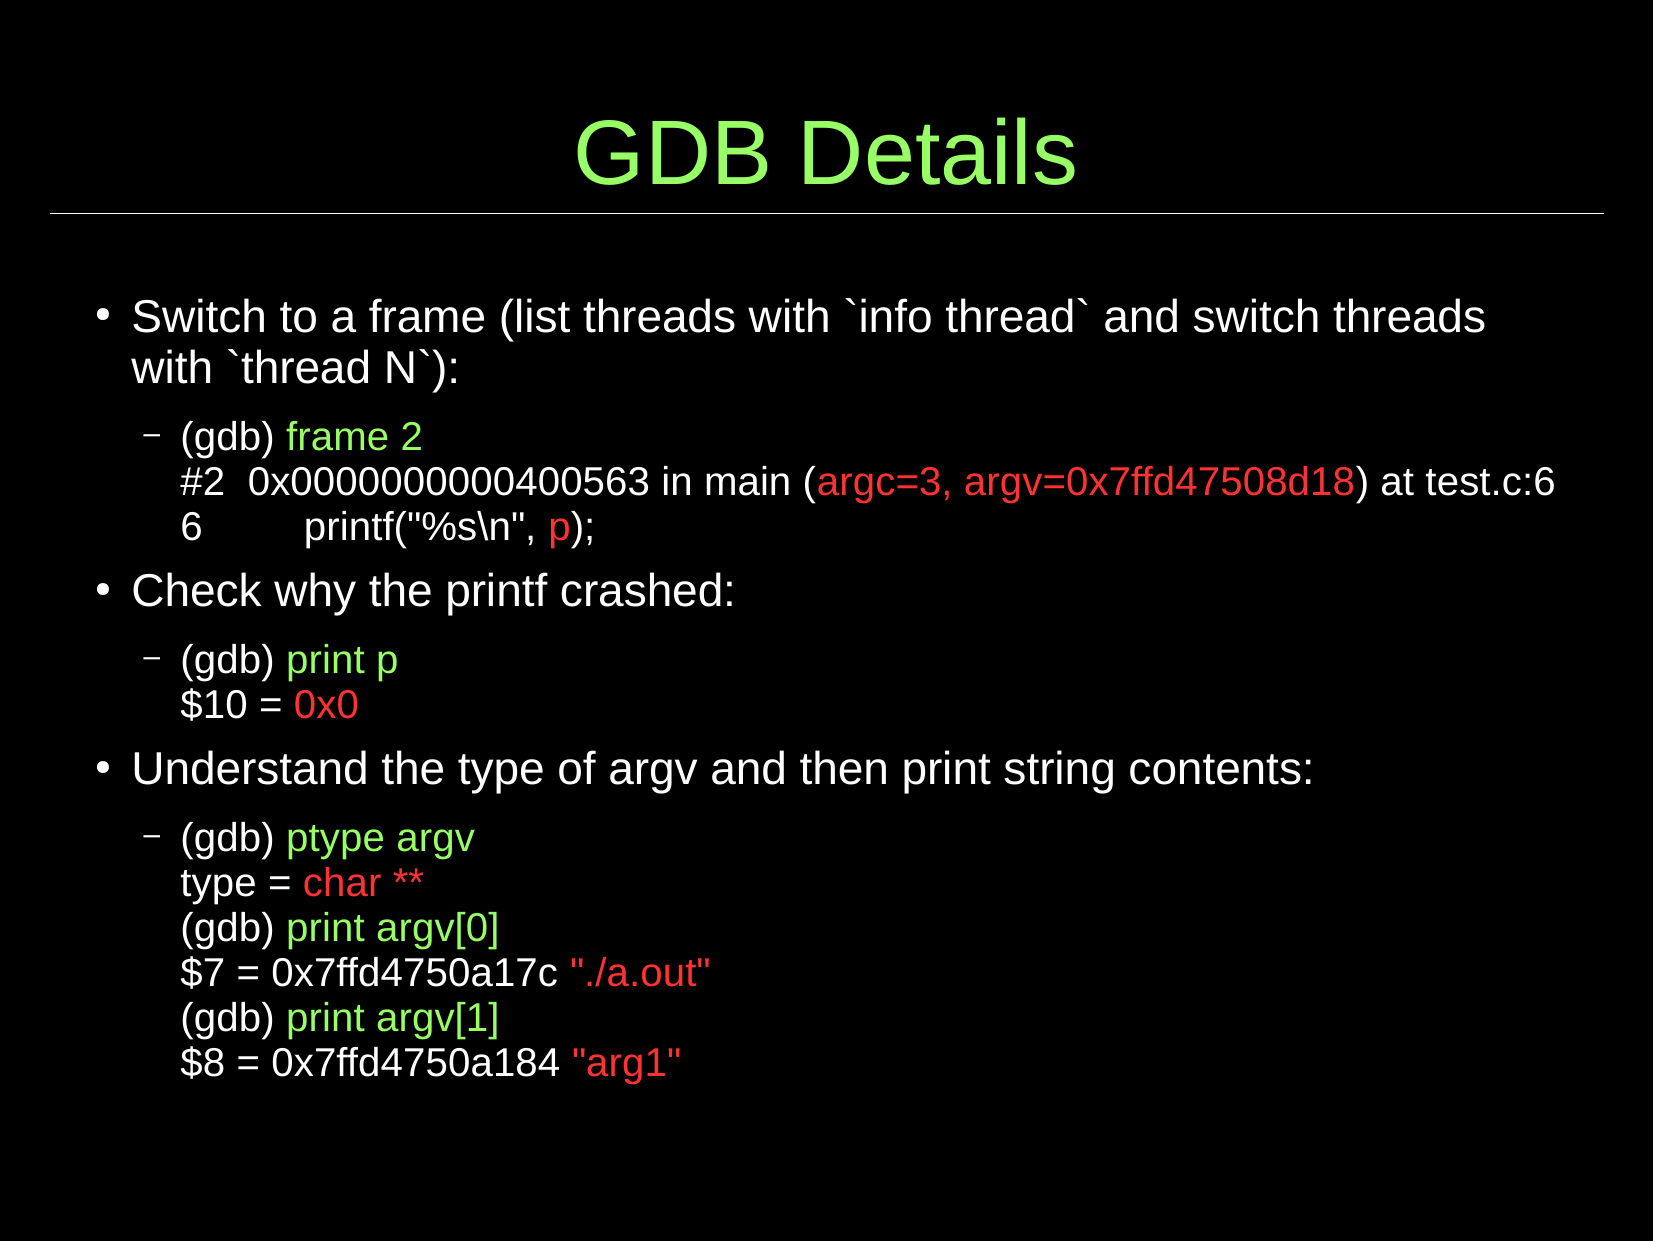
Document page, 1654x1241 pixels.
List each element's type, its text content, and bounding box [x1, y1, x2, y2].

title GDB Details [82, 49, 1571, 257]
list Switch to a frame (list threads with `info thread` and switch threads with `thread N`): (gdb) frame 2 #2 0x0000000000400563 in main (argc=3, argv=0x7ffd47508d18) at test.c:6 6 printf("%s\n", p); Check why the printf crashed: (gdb) print p $10 = 0x0 Understand the type of argv and then print string contents: (gdb) ptype argv type = char ** (gdb) print argv[0] $7 = 0x7ffd4750a17c "./a.out" (gdb) print argv[1] $8 = 0x7ffd4750a184 "arg1" [82, 290, 1571, 1111]
